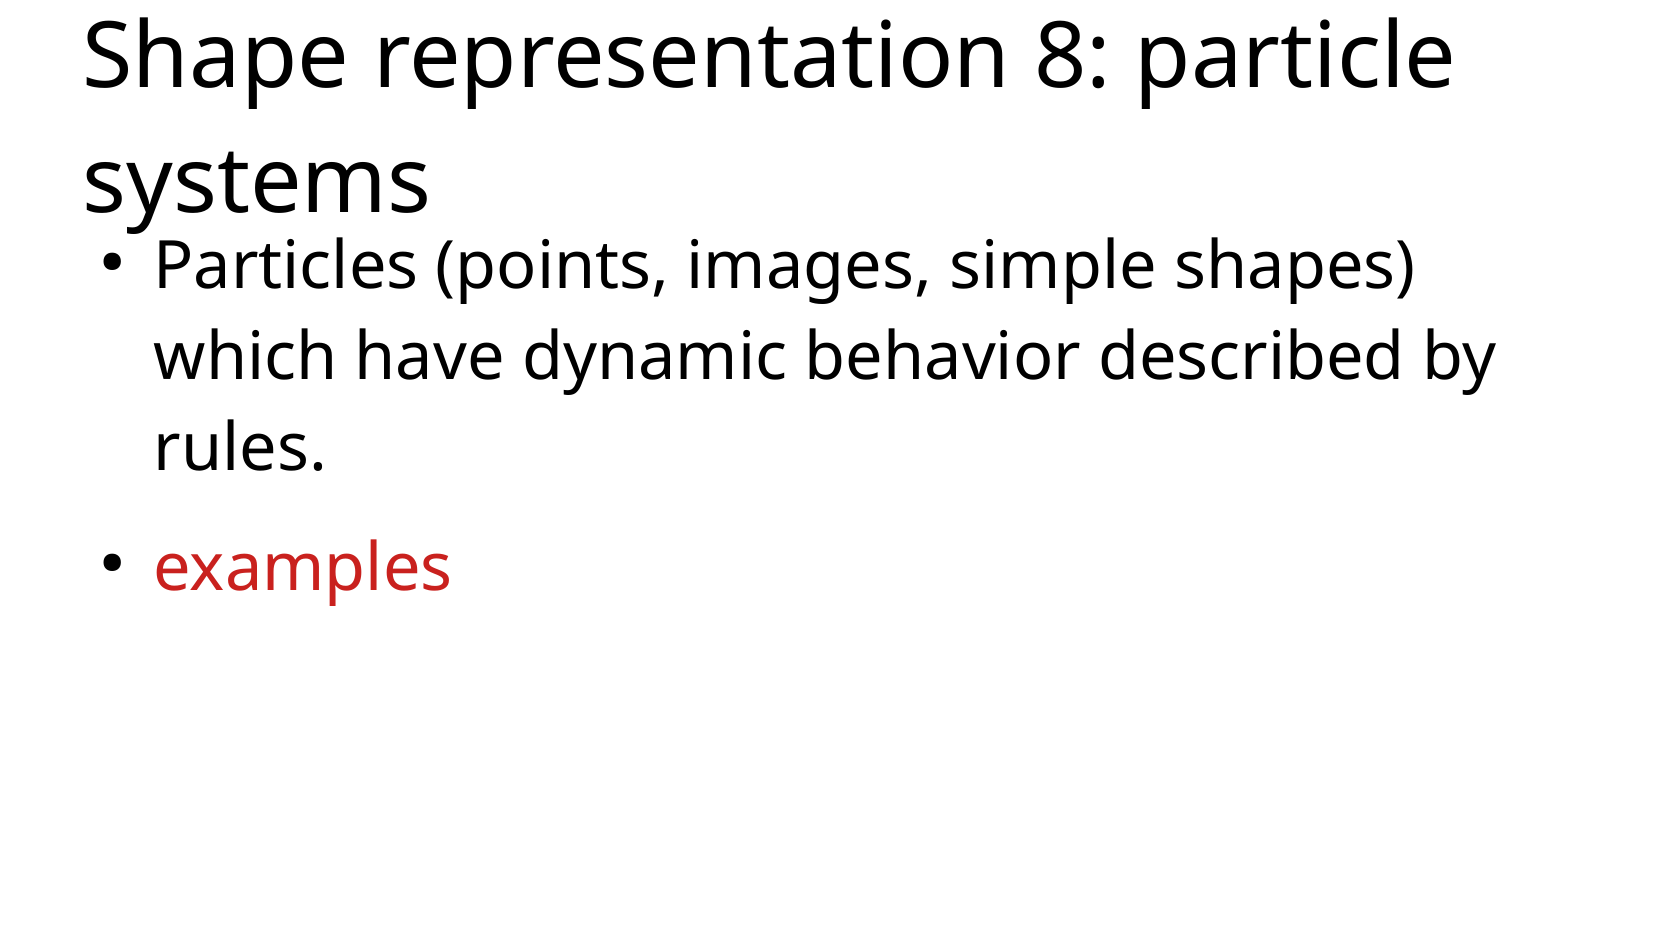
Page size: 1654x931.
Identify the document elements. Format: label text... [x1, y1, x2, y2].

list Particles (points, images, simple shapes) which have dynamic behavior described by rules. examples [82, 217, 1571, 758]
title Shape representation 8: particle systems [82, 37, 1571, 193]
